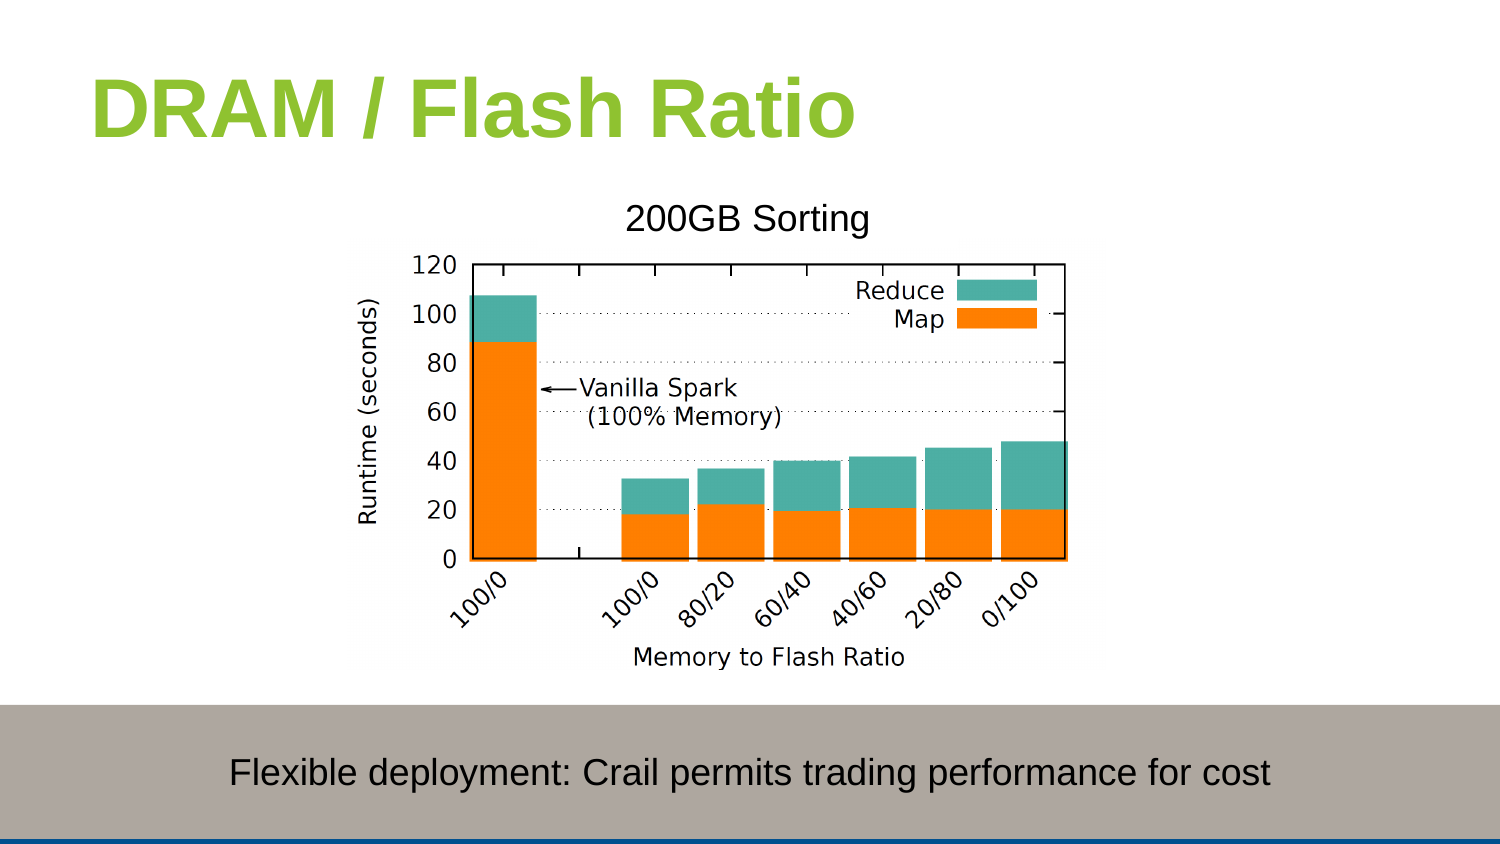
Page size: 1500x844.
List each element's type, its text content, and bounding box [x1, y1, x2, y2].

text_box 200GB Sorting [537, 189, 958, 249]
picture [347, 238, 1106, 670]
text_box Flexible deployment: Crail permits trading performance for cost [0, 704, 1500, 839]
title DRAM / Flash Ratio [75, 33, 1426, 175]
